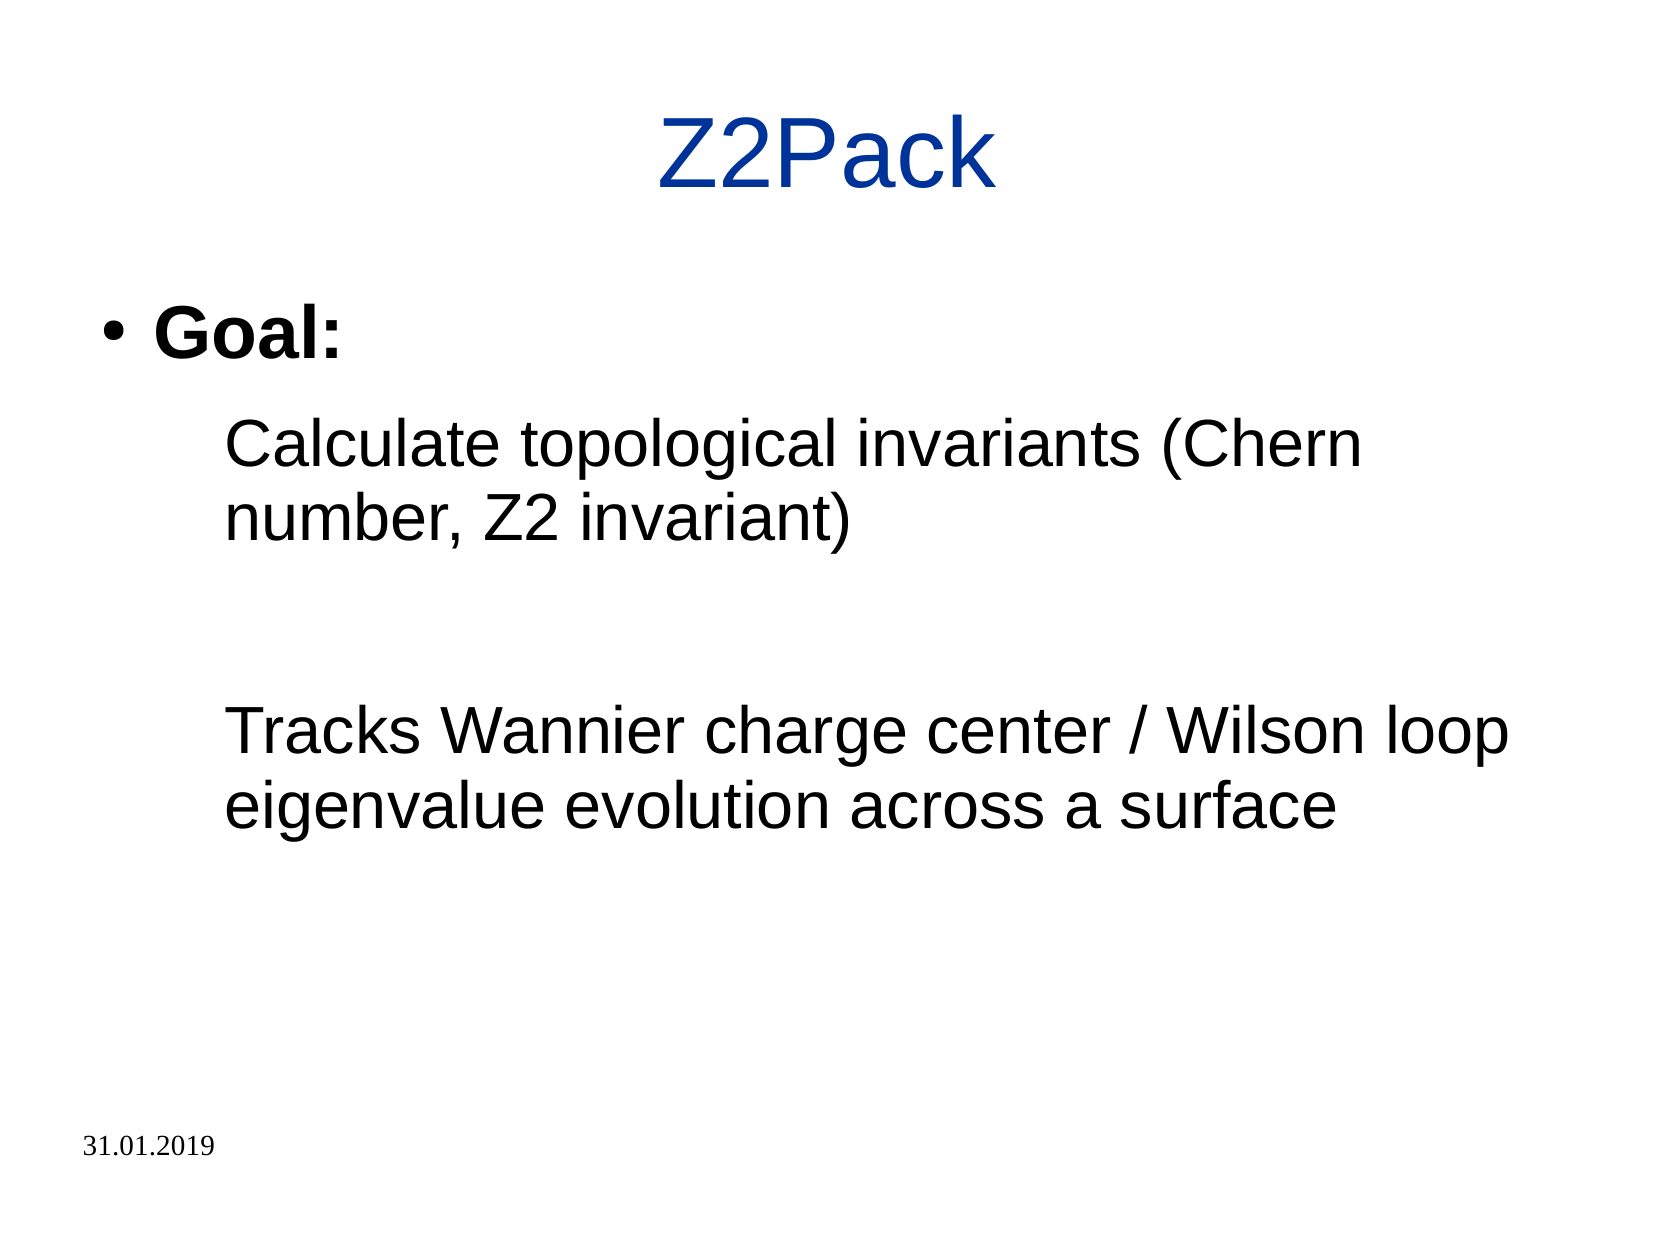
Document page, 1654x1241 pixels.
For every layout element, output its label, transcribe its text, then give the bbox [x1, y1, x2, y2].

title Z2Pack [82, 49, 1571, 257]
list Goal: Calculate topological invariants (Chern number, Z2 invariant) Tracks Wannier charge center / Wilson loop eigenvalue evolution across a surface [82, 290, 1571, 1010]
